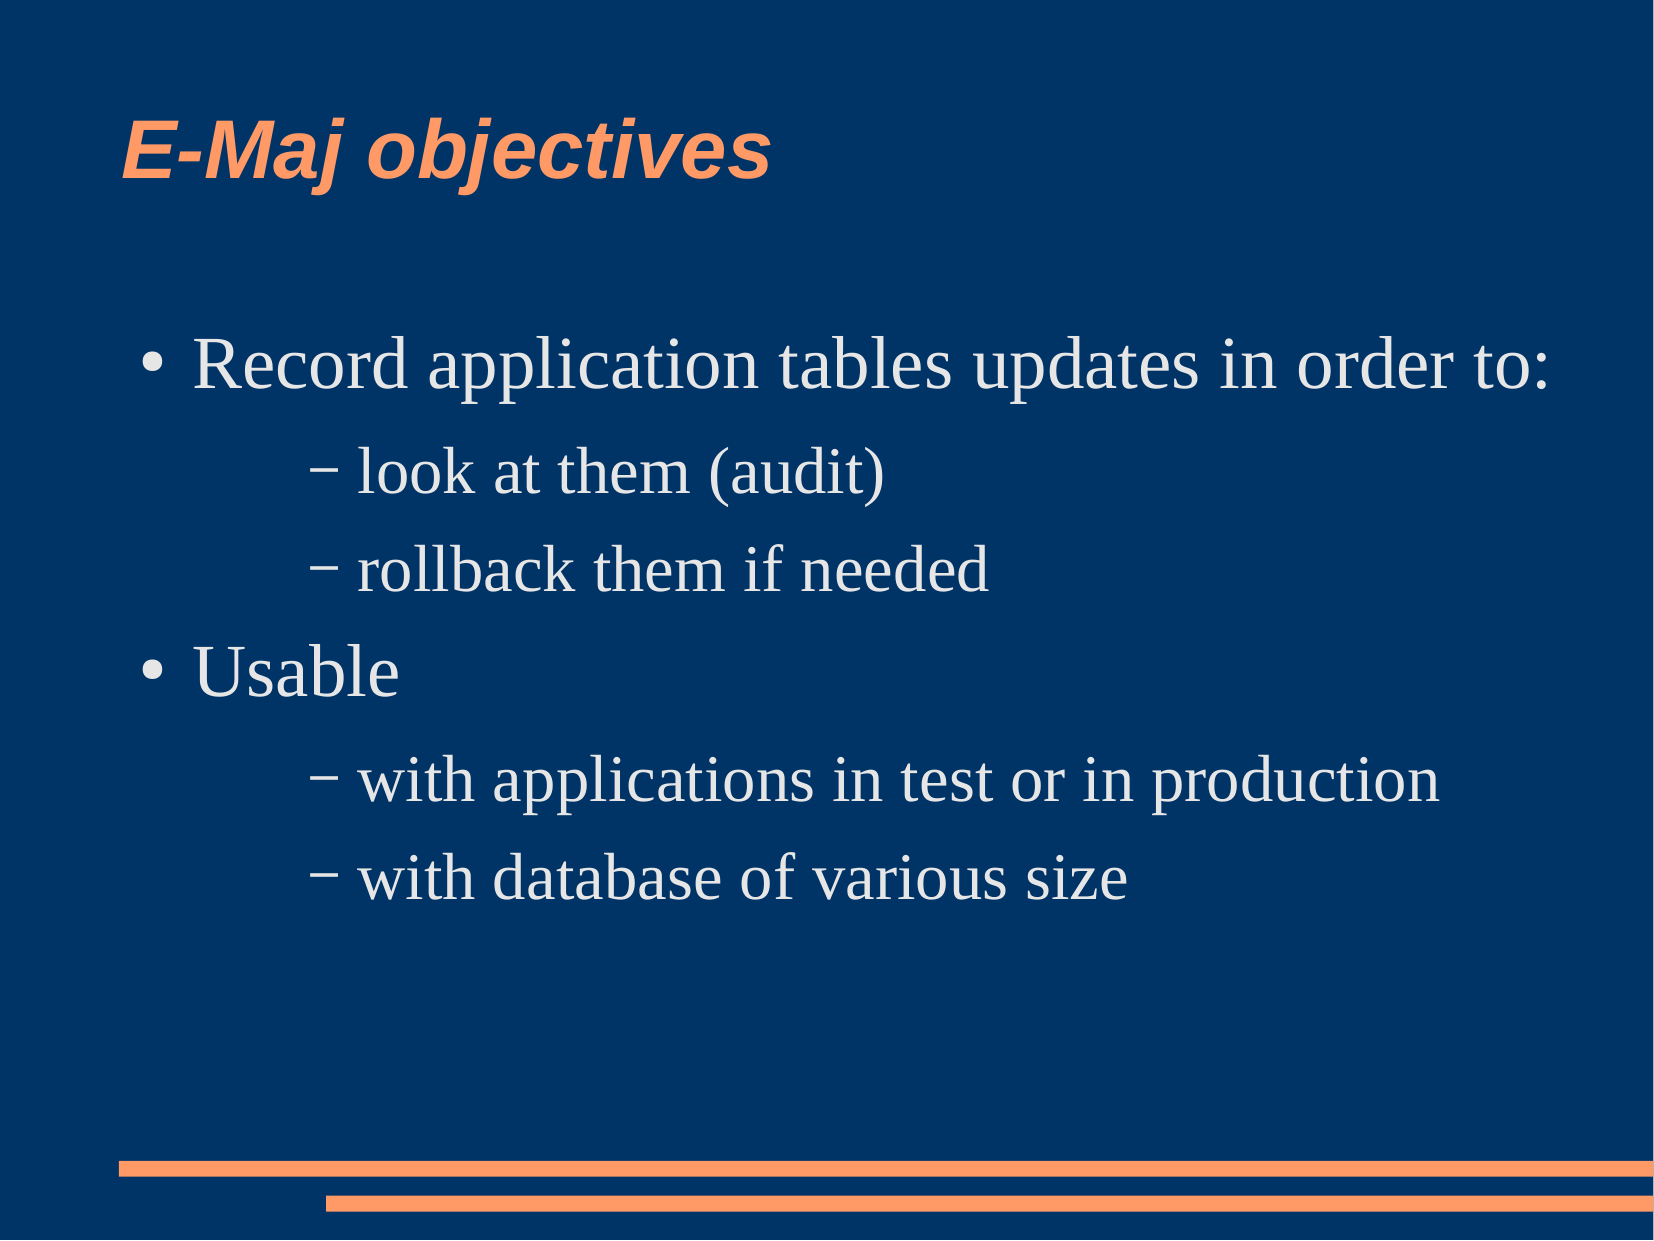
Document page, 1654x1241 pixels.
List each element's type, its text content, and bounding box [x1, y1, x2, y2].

list Record application tables updates in order to: look at them (audit) rollback them if needed Usable with applications in test or in production with database of various size [121, 322, 1561, 1118]
title E-Maj objectives [121, 53, 1534, 246]
